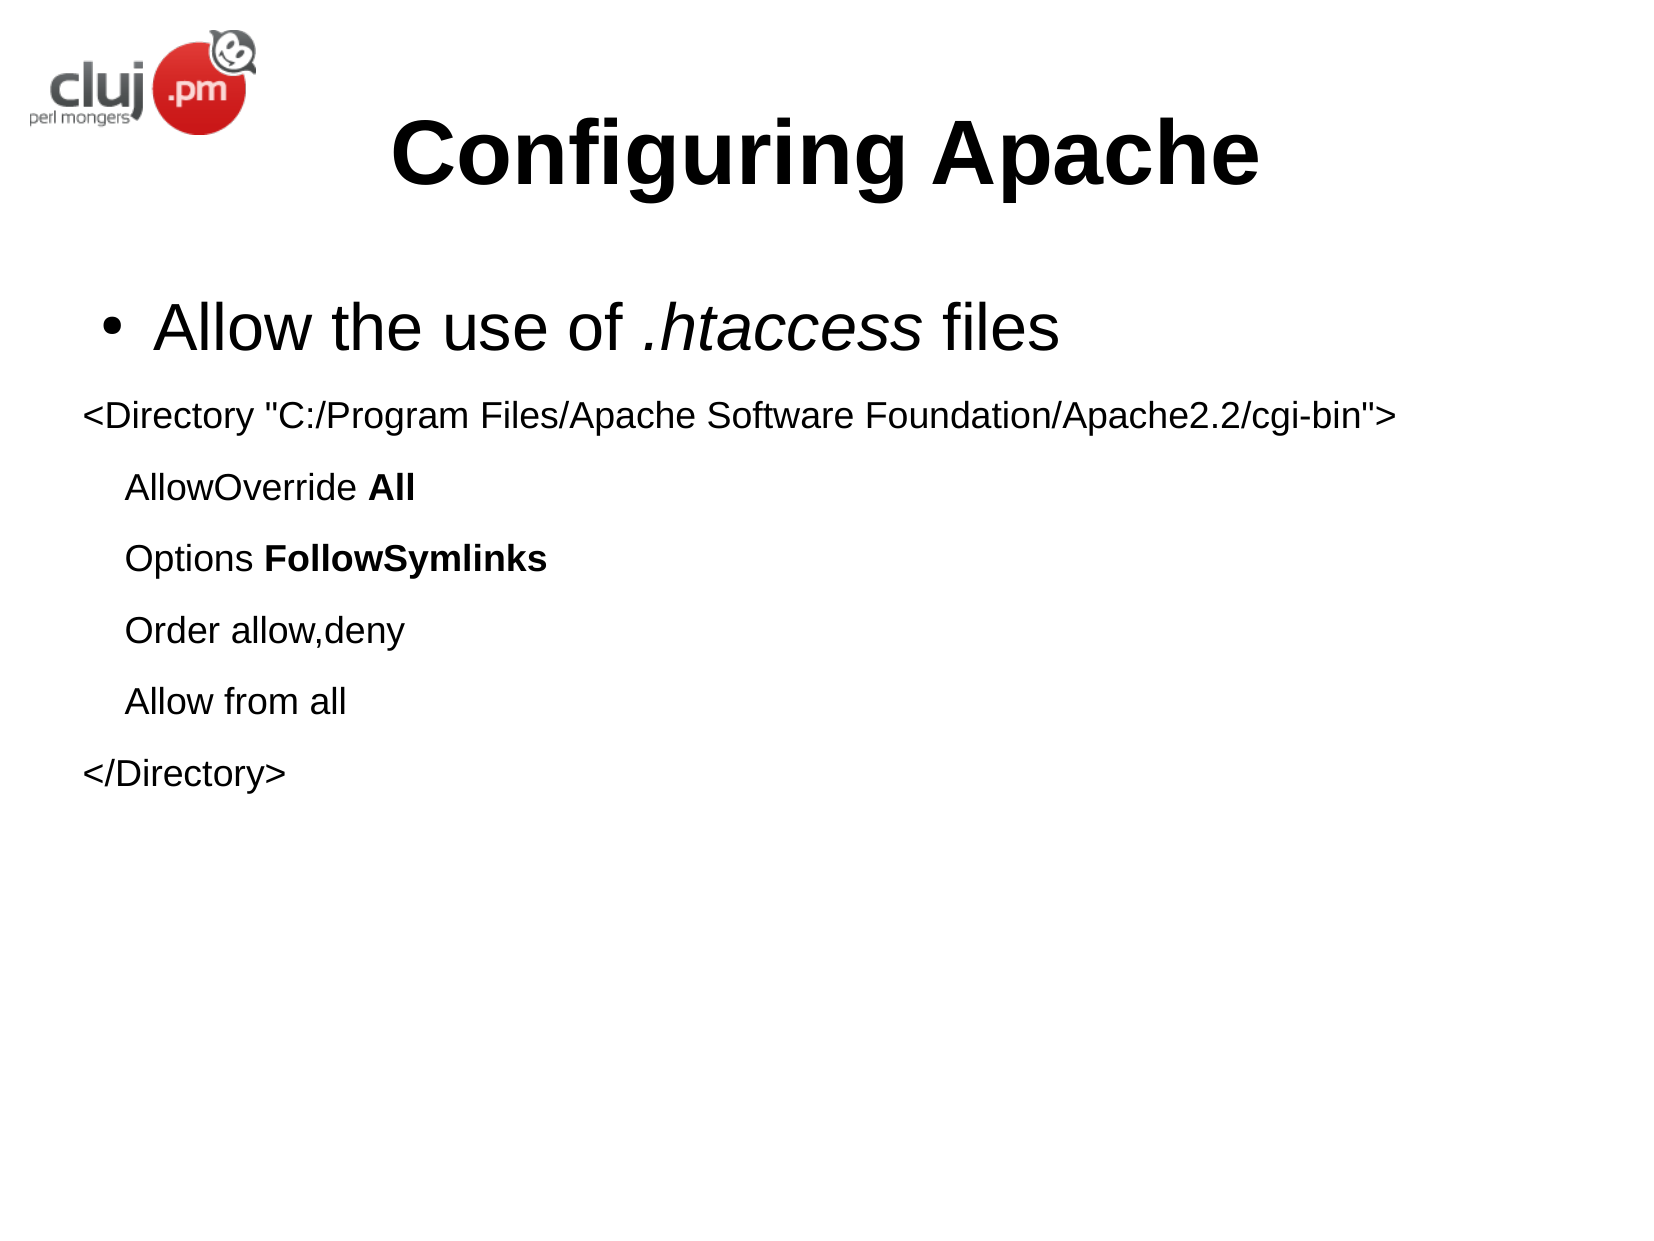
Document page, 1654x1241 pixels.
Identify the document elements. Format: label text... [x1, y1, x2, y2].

title Configuring Apache [82, 49, 1571, 257]
picture [30, 30, 256, 135]
list Allow the use of .htaccess files <Directory "C:/Program Files/Apache Software Foundation/Apache2.2/cgi-bin"> AllowOverride All Options FollowSymlinks Order allow,deny Allow from all </Directory> [82, 290, 1538, 1010]
